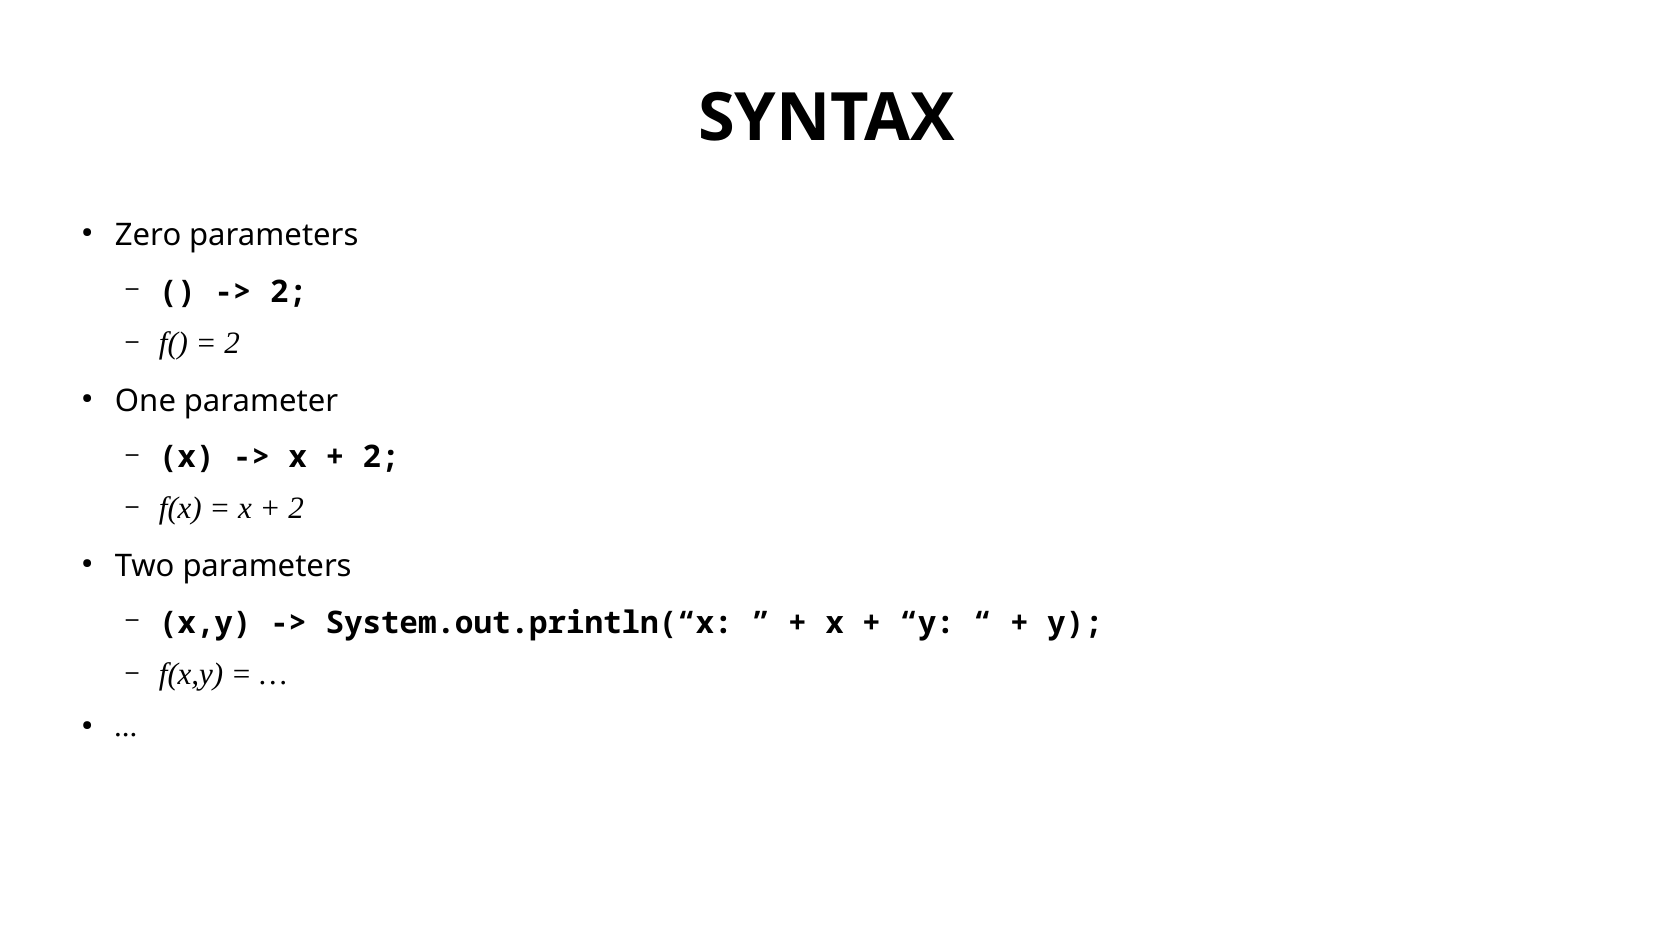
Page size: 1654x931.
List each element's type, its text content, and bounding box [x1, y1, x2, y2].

list Zero parameters () -> 2; f() = 2 One parameter (x) -> x + 2; f(x) = x + 2 Two parameters (x,y) -> System.out.println(“x: ” + x + “y: “ + y); f(x,y) = … ... [70, 212, 1560, 752]
title SYNTAX [82, 36, 1571, 193]
